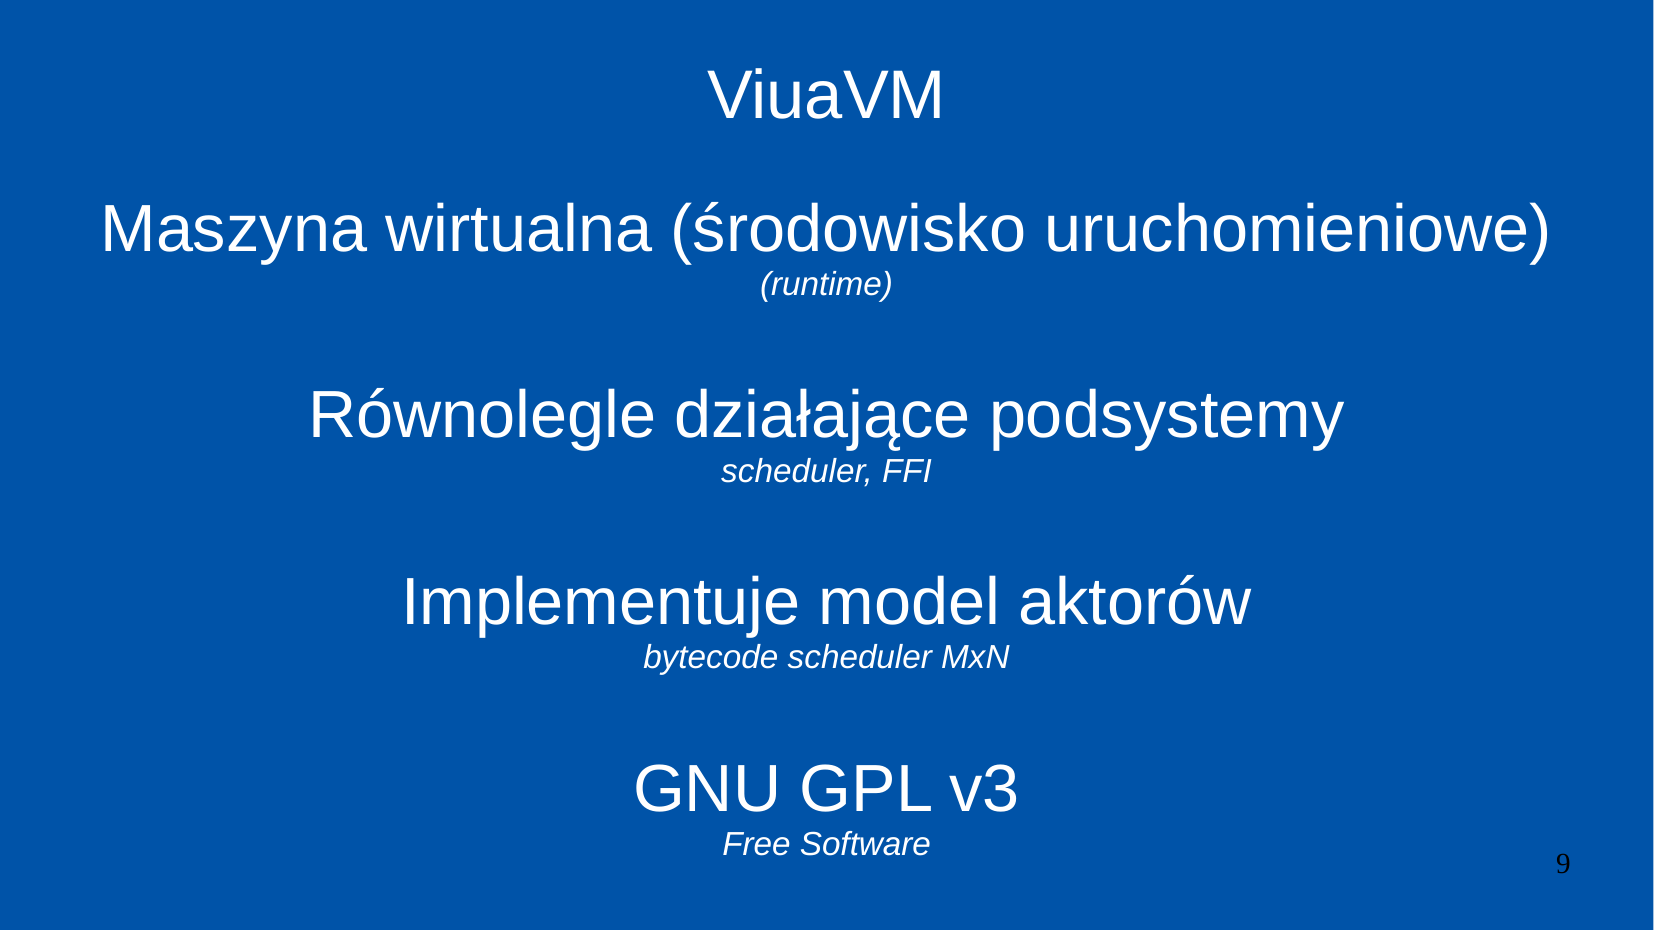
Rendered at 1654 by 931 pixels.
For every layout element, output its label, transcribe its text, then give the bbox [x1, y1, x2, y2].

title ViuaVM [389, 35, 1264, 154]
subtitle Maszyna wirtualna (środowisko uruchomieniowe) (runtime) Równolegle działające podsystemy scheduler, FFI Implementuje model aktorów bytecode scheduler MxN GNU GPL v3 Free Software [94, 190, 1560, 863]
